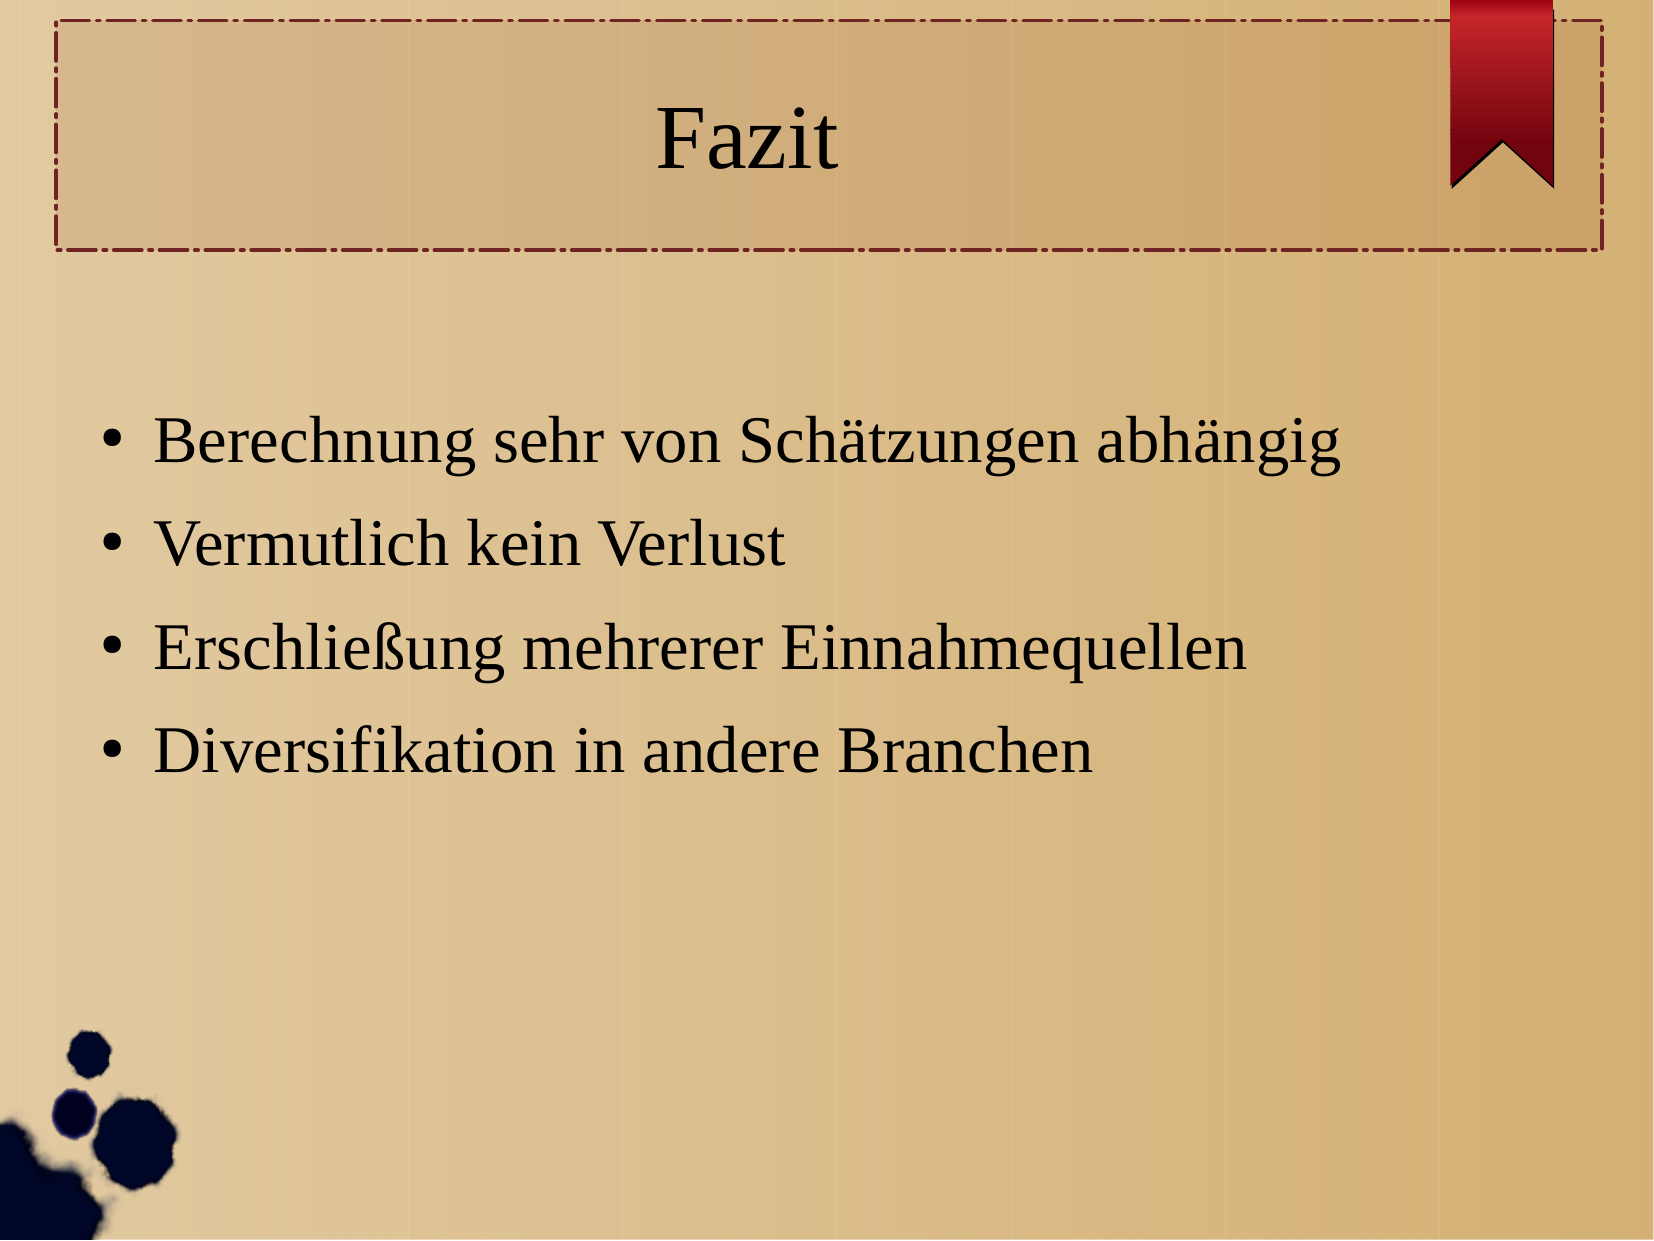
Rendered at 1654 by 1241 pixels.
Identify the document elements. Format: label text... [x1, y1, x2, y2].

title Fazit [82, 47, 1412, 229]
list Berechnung sehr von Schätzungen abhängig Vermutlich kein Verlust Erschließung mehrerer Einnahmequellen Diversifikation in andere Branchen [82, 299, 1571, 1019]
